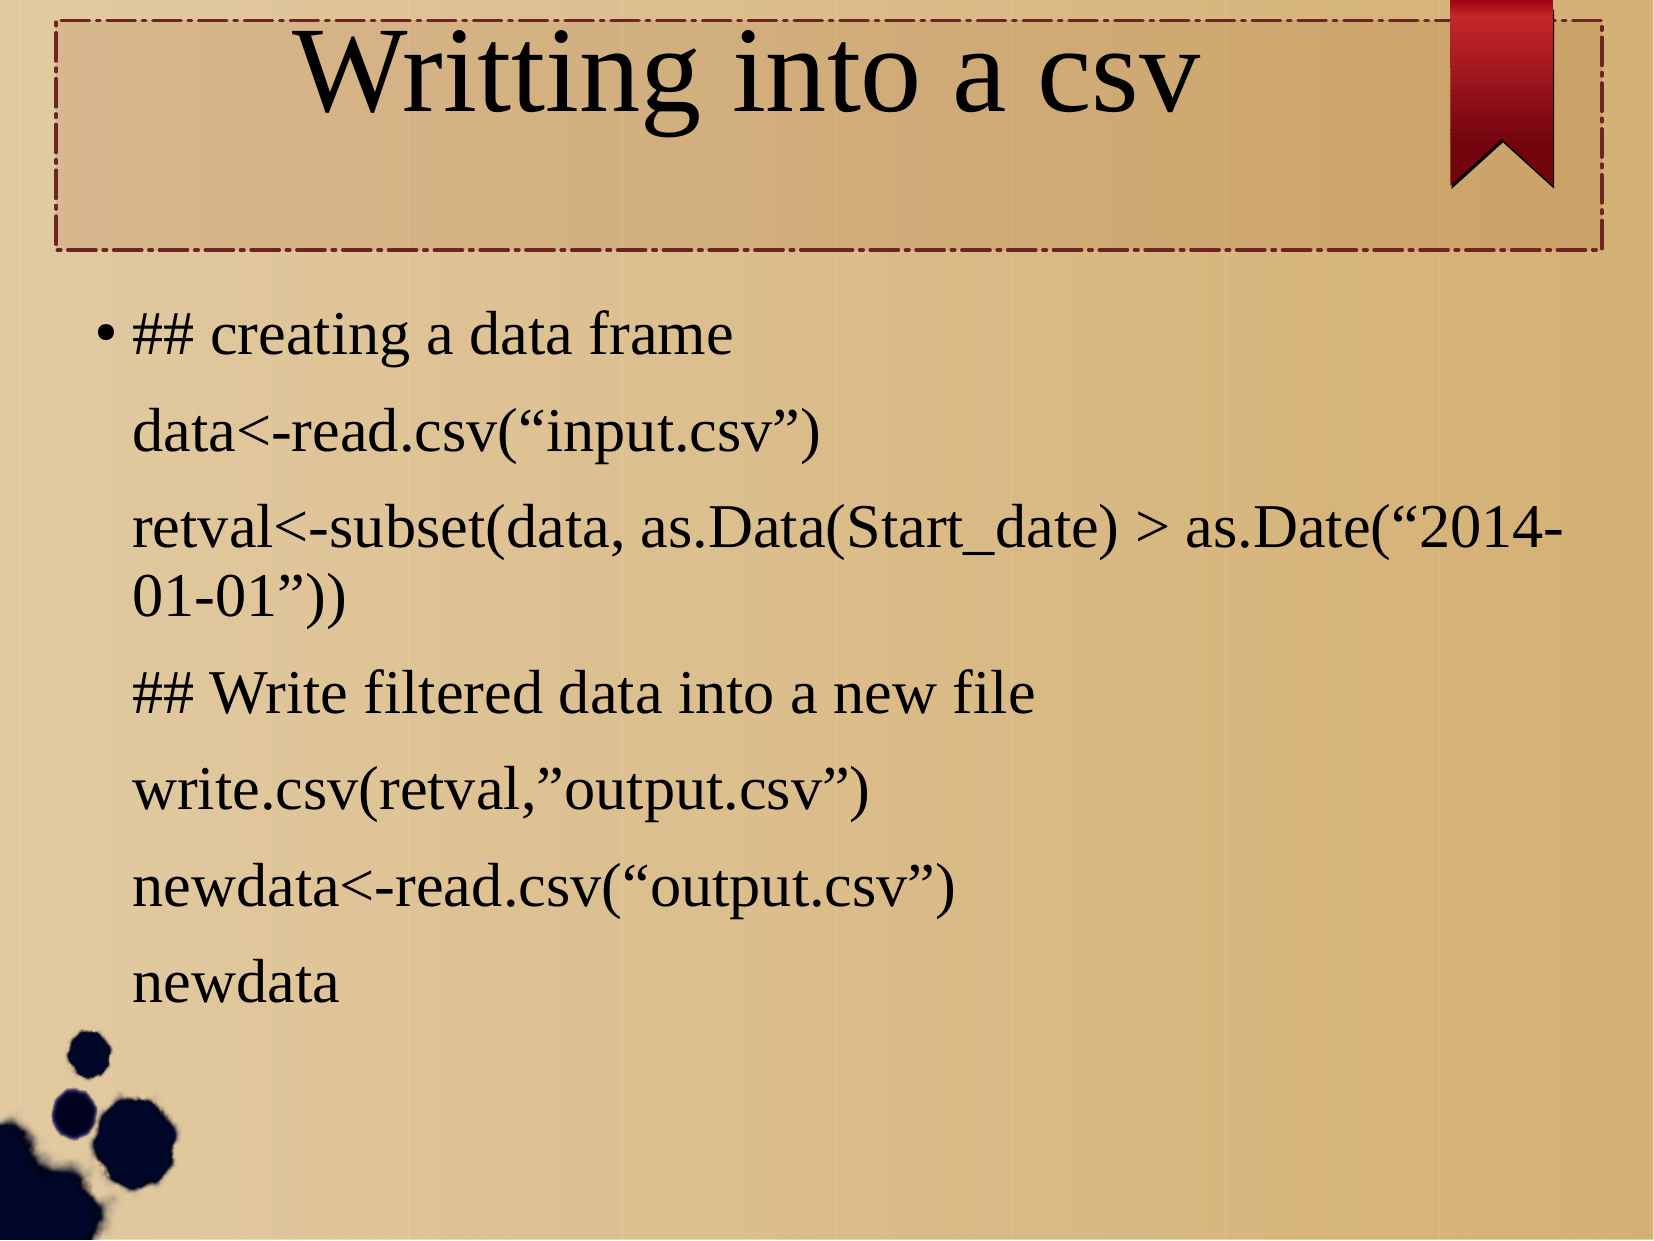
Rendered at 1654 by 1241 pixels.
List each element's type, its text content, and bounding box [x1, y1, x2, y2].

list ## creating a data frame data<-read.csv(“input.csv”) retval<-subset(data, as.Data(Start_date) > as.Date(“2014-01-01”)) ## Write filtered data into a new file write.csv(retval,”output.csv”) newdata<-read.csv(“output.csv”) newdata [82, 299, 1571, 1019]
title Writting into a csv [82, 2, 1412, 274]
